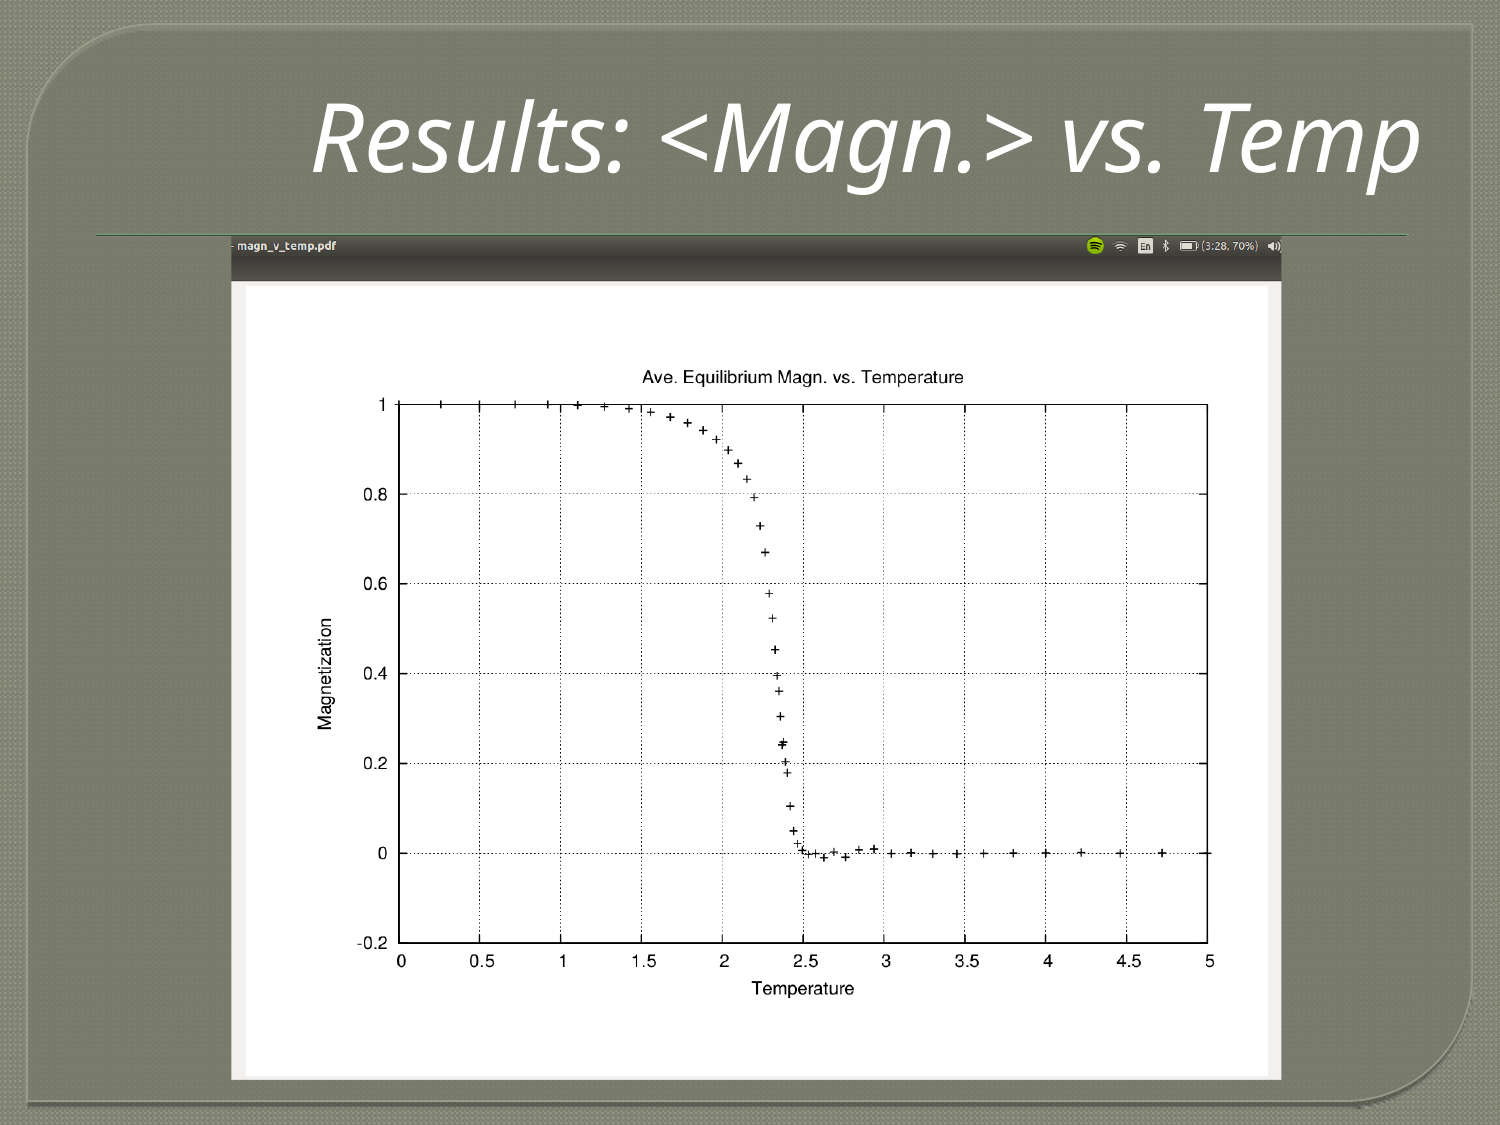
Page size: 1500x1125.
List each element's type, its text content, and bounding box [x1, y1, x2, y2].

title Results: <Magn.> vs. Temp [75, 41, 1425, 230]
picture [0, 0, 1500, 1125]
